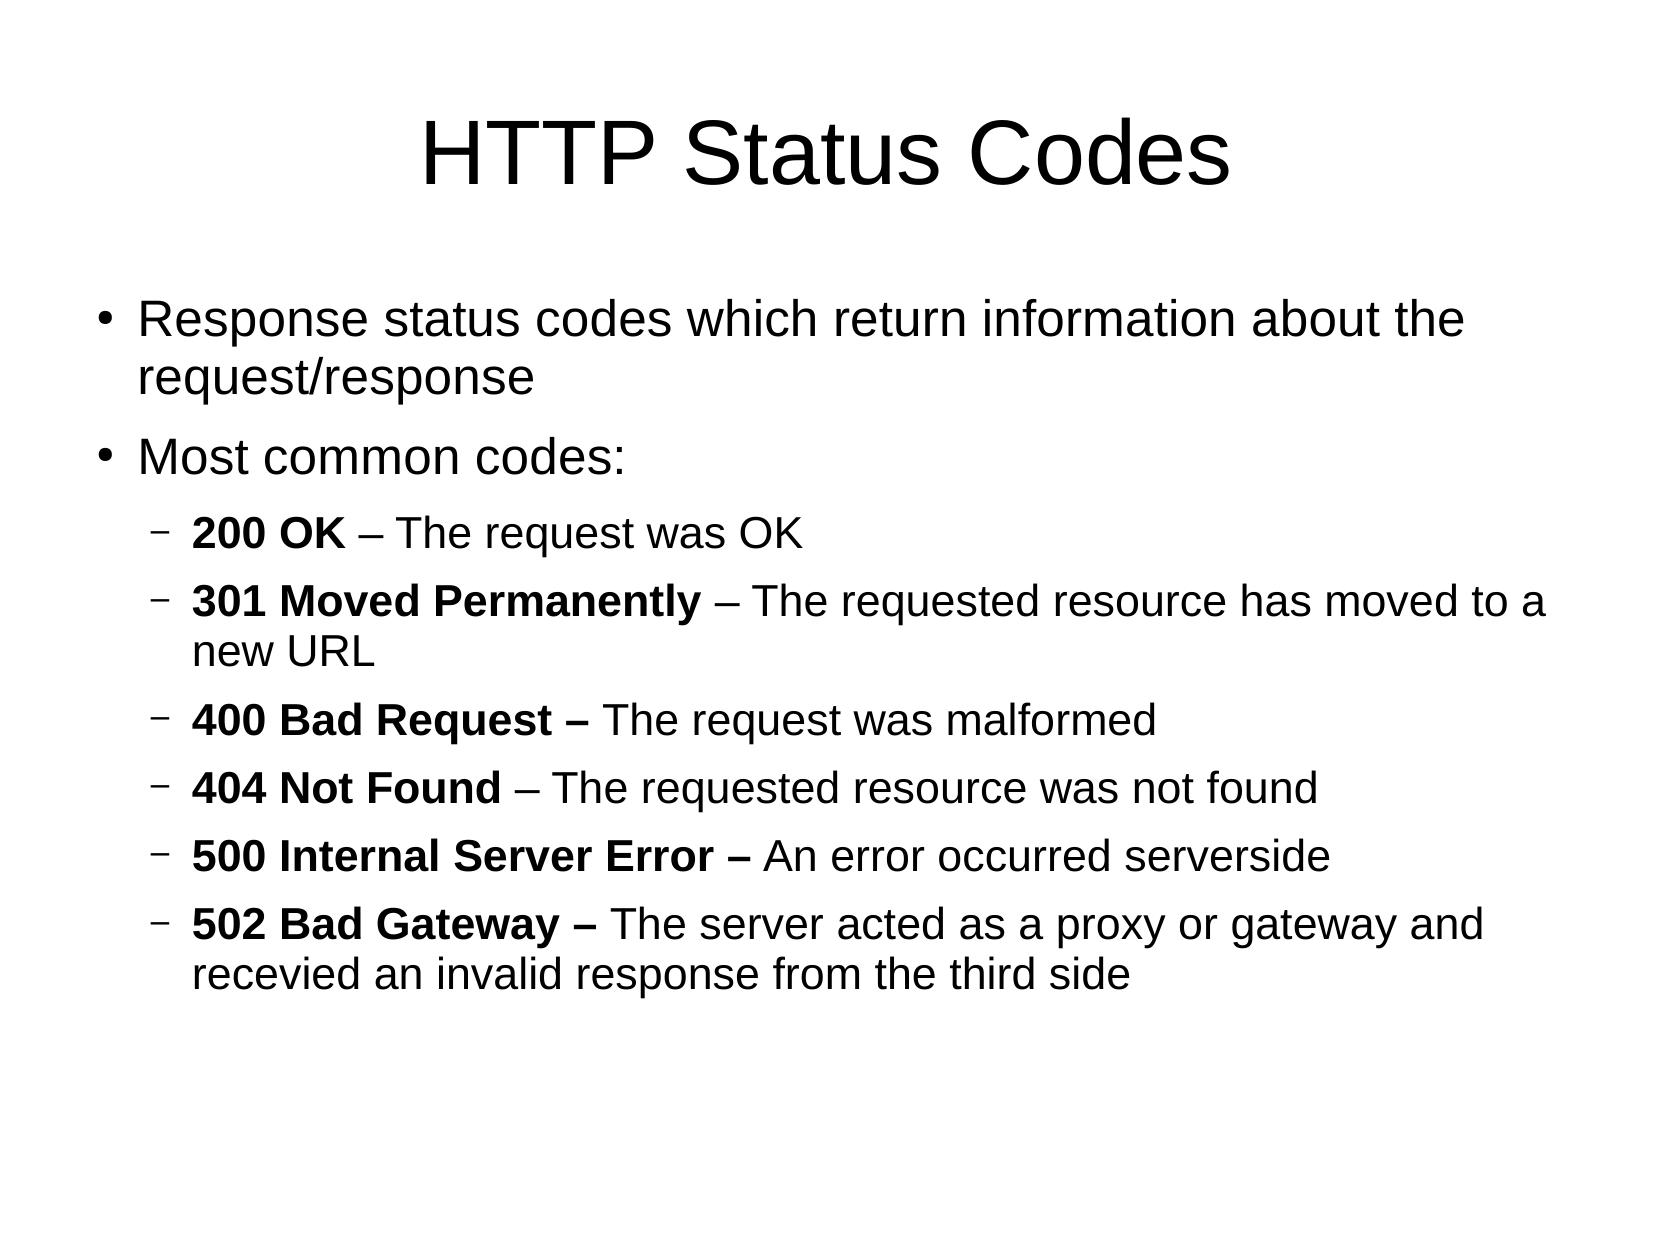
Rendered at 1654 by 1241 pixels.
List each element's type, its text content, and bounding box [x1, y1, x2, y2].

title HTTP Status Codes [82, 49, 1571, 257]
list Response status codes which return information about the request/response Most common codes: 200 OK – The request was OK 301 Moved Permanently – The requested resource has moved to a new URL 400 Bad Request – The request was malformed 404 Not Found – The requested resource was not found 500 Internal Server Error – An error occurred serverside 502 Bad Gateway – The server acted as a proxy or gateway and recevied an invalid response from the third side [82, 290, 1571, 1010]
